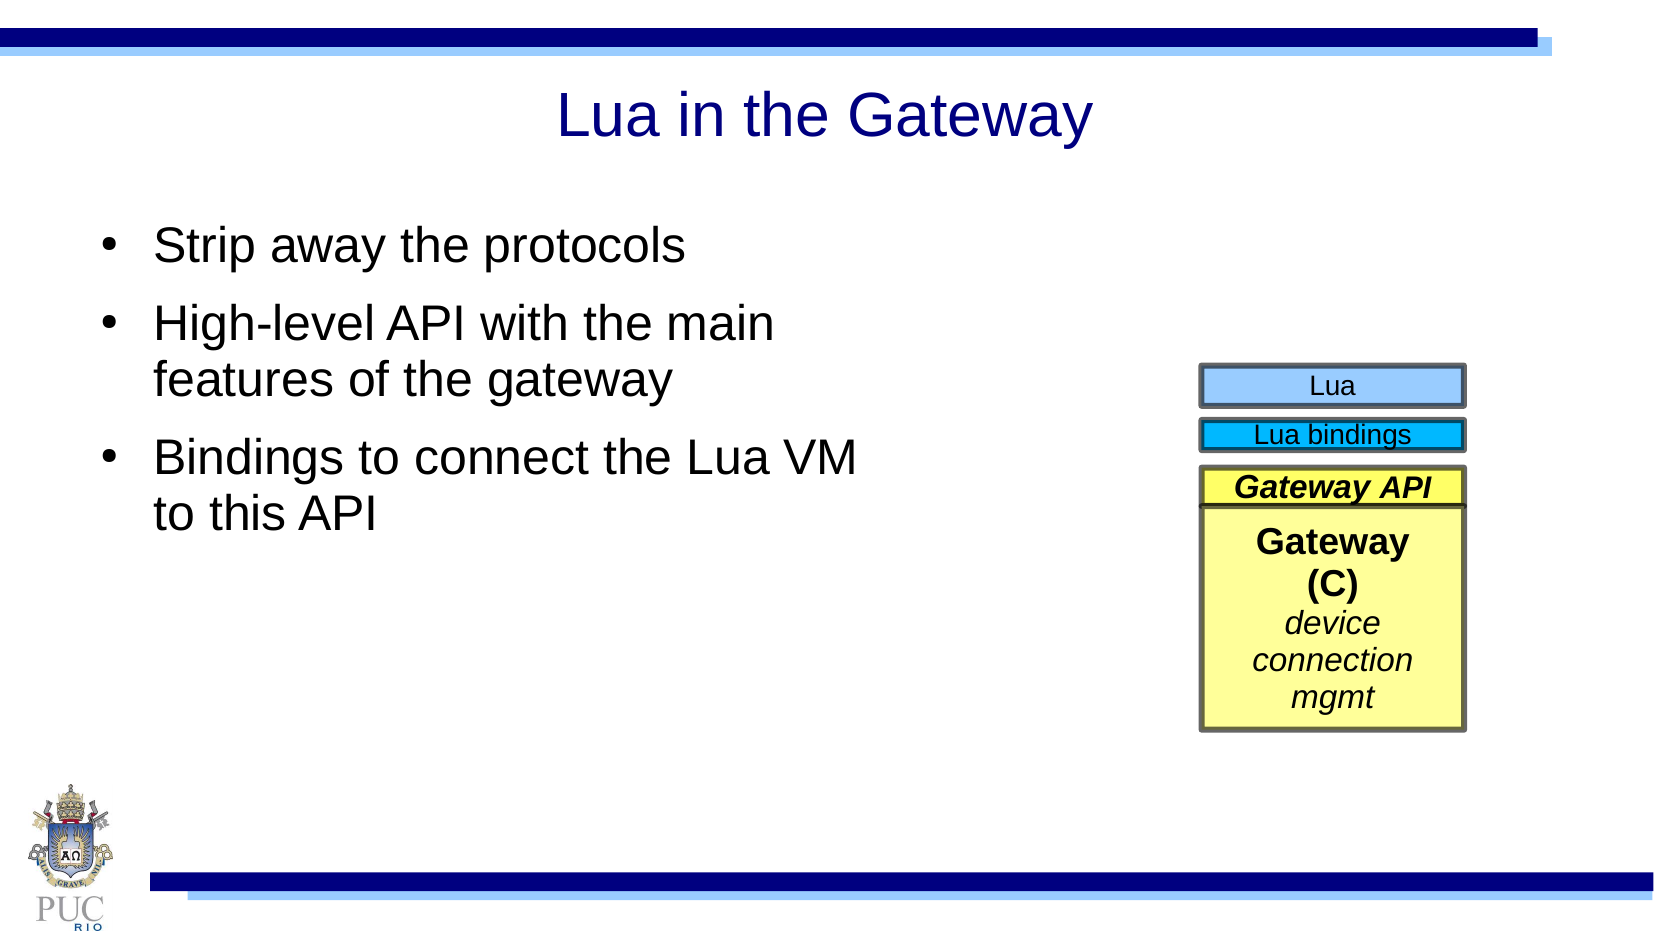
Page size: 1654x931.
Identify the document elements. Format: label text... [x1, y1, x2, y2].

title Lua in the Gateway [37, 37, 1613, 193]
text_box Gateway (C) device connection mgmt [1201, 506, 1465, 730]
text_box Gateway API [1201, 467, 1465, 506]
text_box Lua [1201, 365, 1464, 406]
text_box Lua bindings [1201, 420, 1464, 451]
list Strip away the protocols High-level API with the main features of the gateway Bindings to connect the Lua VM to this API [82, 217, 863, 758]
picture [28, 784, 113, 931]
